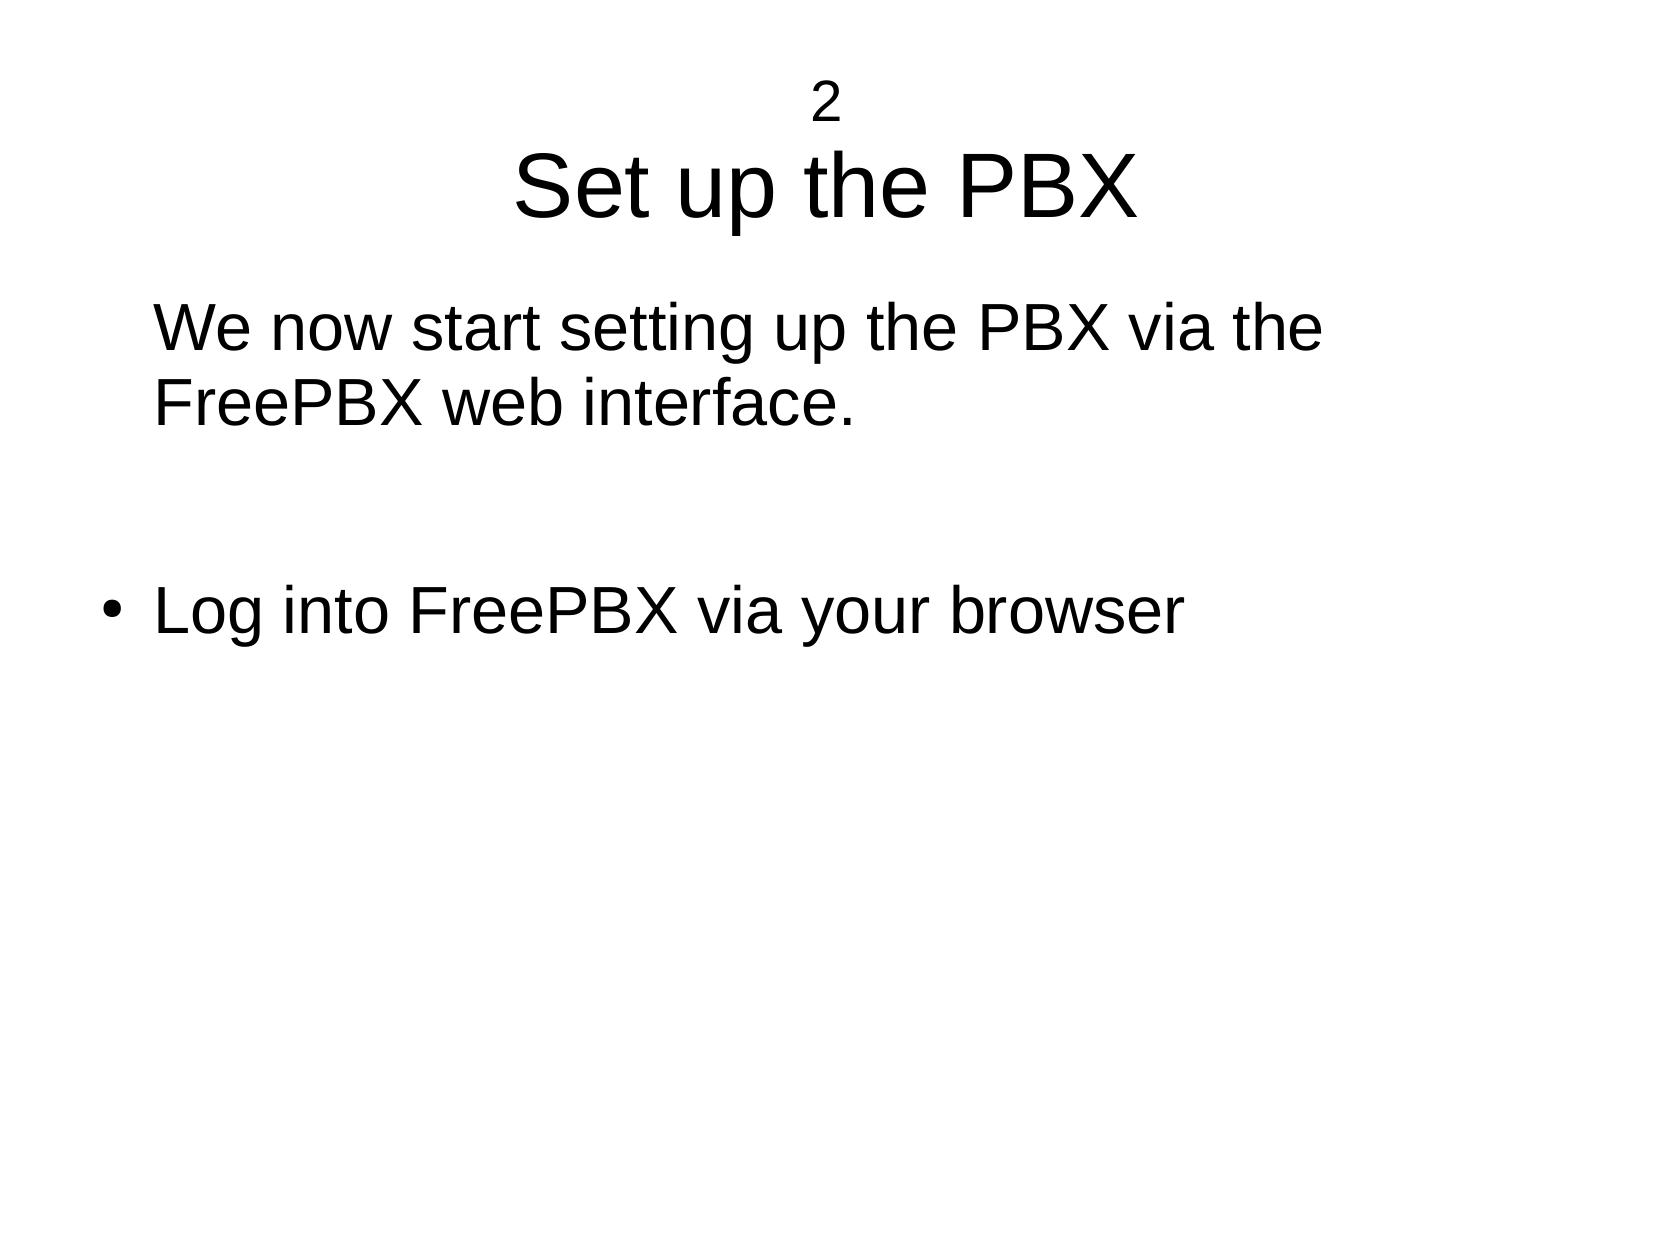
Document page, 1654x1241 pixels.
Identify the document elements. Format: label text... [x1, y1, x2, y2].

list We now start setting up the PBX via the FreePBX web interface. Log into FreePBX via your browser [82, 290, 1538, 1010]
title 2 Set up the PBX [82, 49, 1571, 257]
